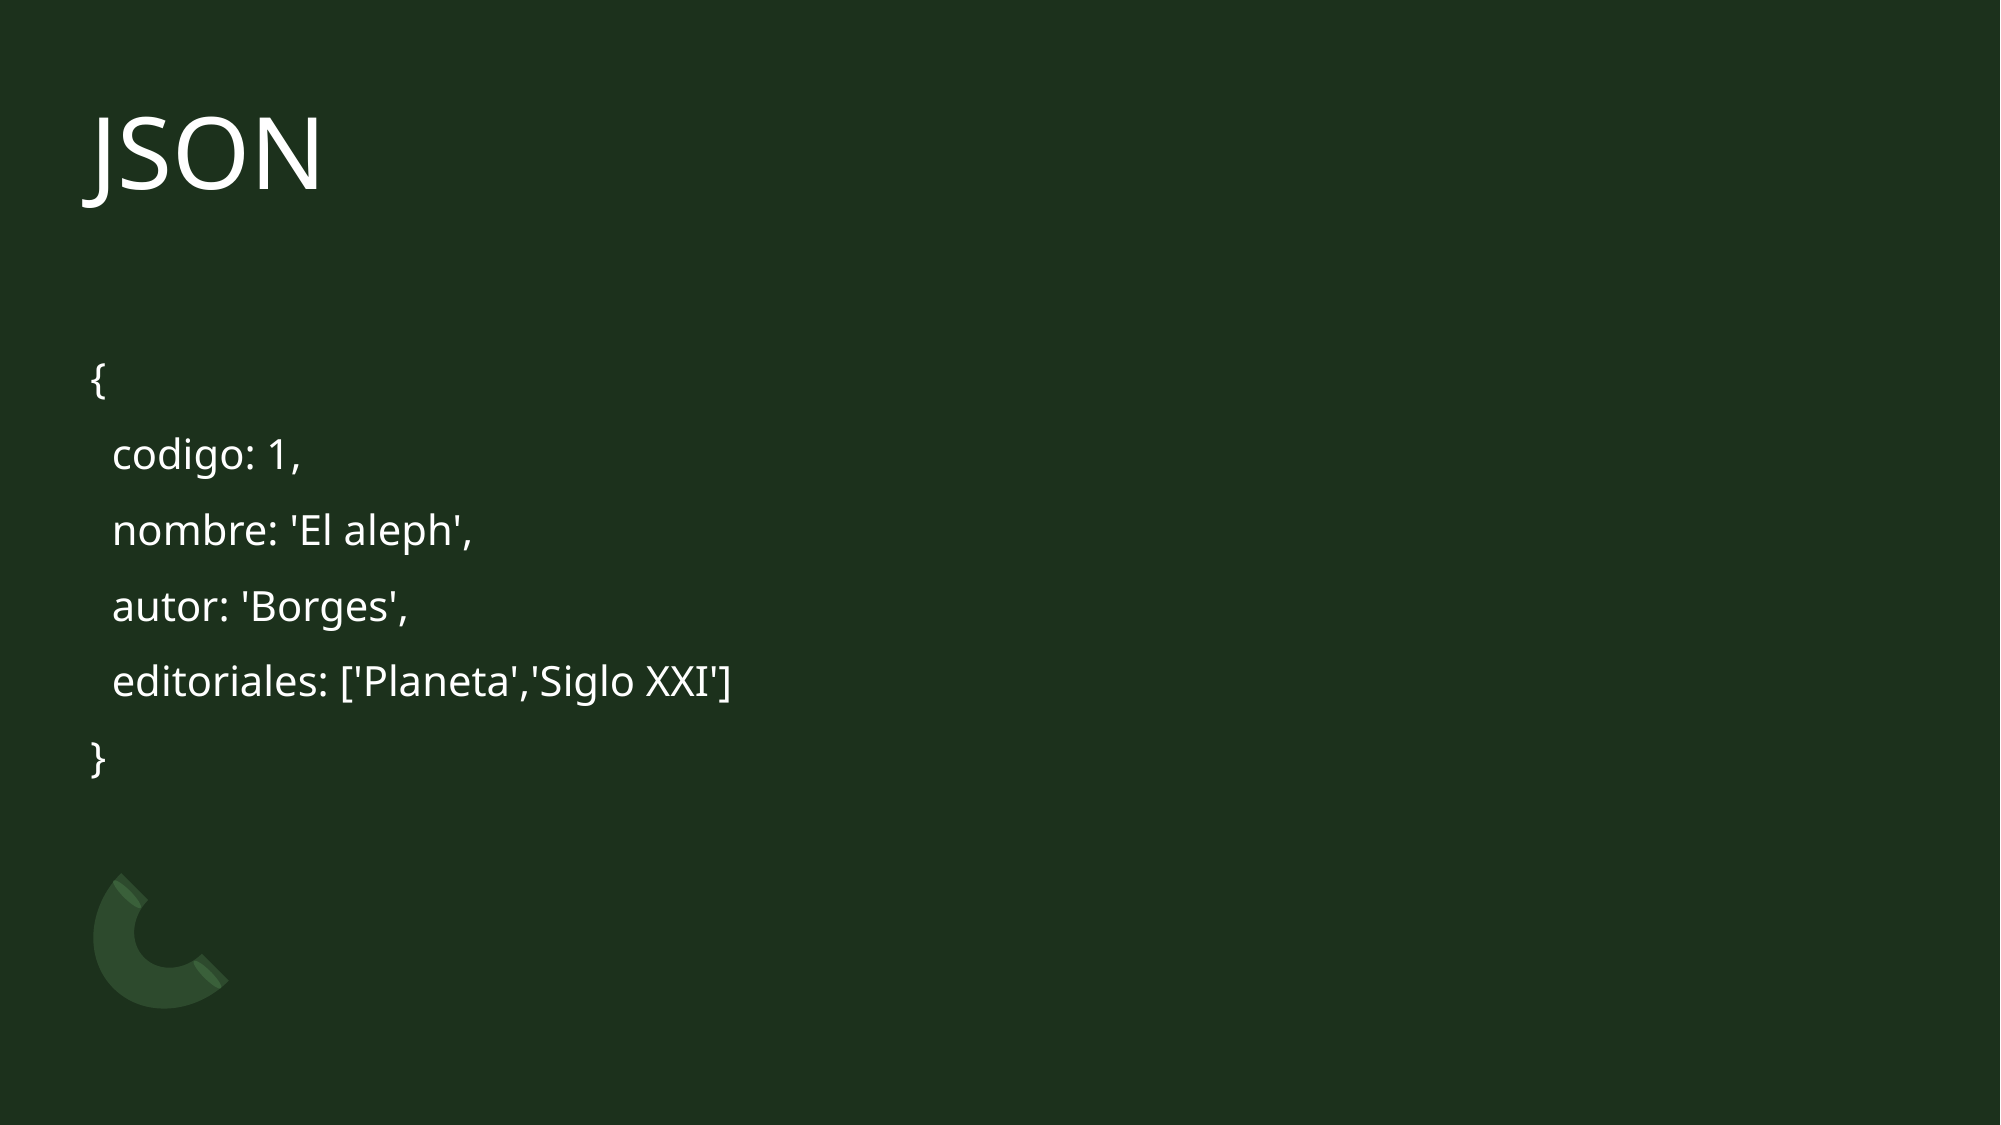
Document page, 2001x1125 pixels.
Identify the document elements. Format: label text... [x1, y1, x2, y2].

list { codigo: 1, nombre: 'El aleph', autor: 'Borges', editoriales: ['Planeta','Siglo XXI'] } [90, 346, 1910, 1000]
title JSON [90, 90, 1910, 309]
